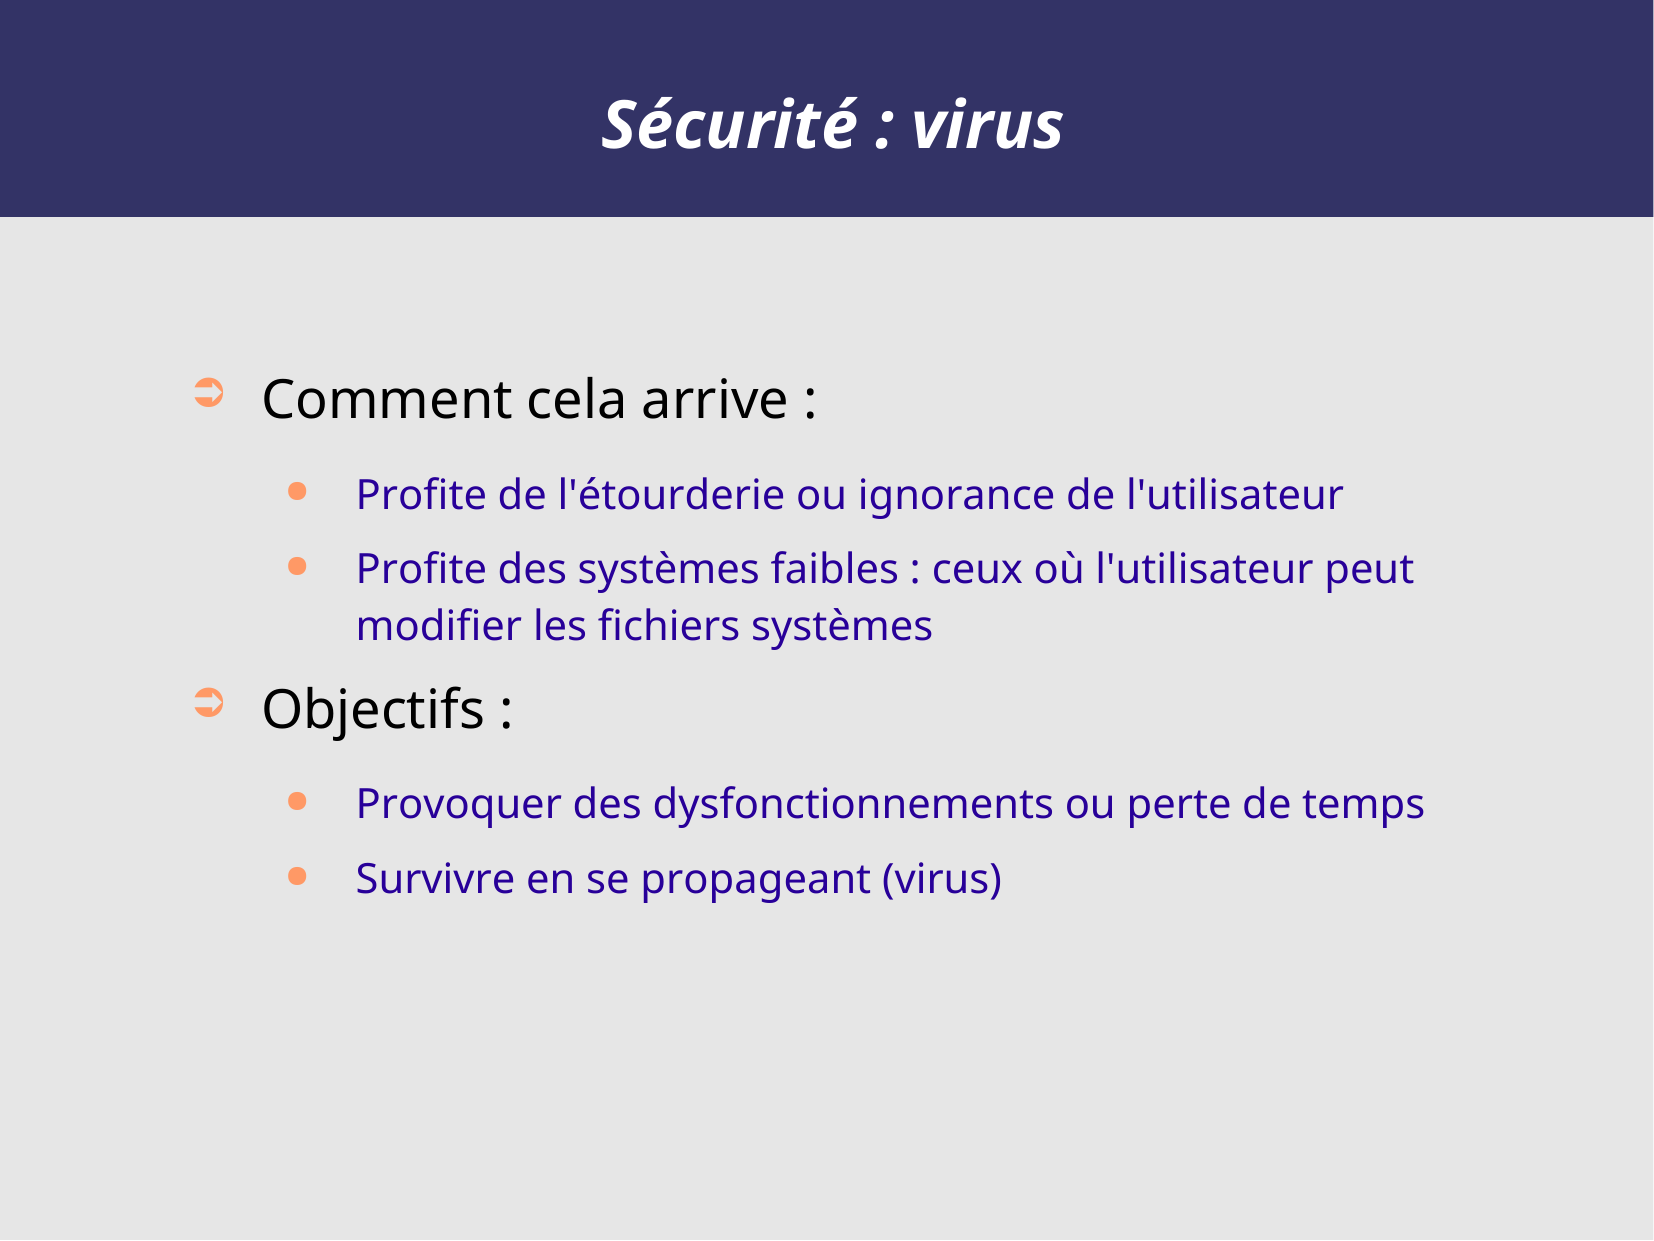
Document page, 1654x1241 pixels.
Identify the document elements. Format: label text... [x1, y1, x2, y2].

list Comment cela arrive : Profite de l'étourderie ou ignorance de l'utilisateur Profite des systèmes faibles : ceux où l'utilisateur peut modifier les fichiers systèmes Objectifs : Provoquer des dysfonctionnements ou perte de temps Survivre en se propageant (virus) [178, 360, 1570, 842]
title Sécurité : virus [121, 19, 1534, 227]
